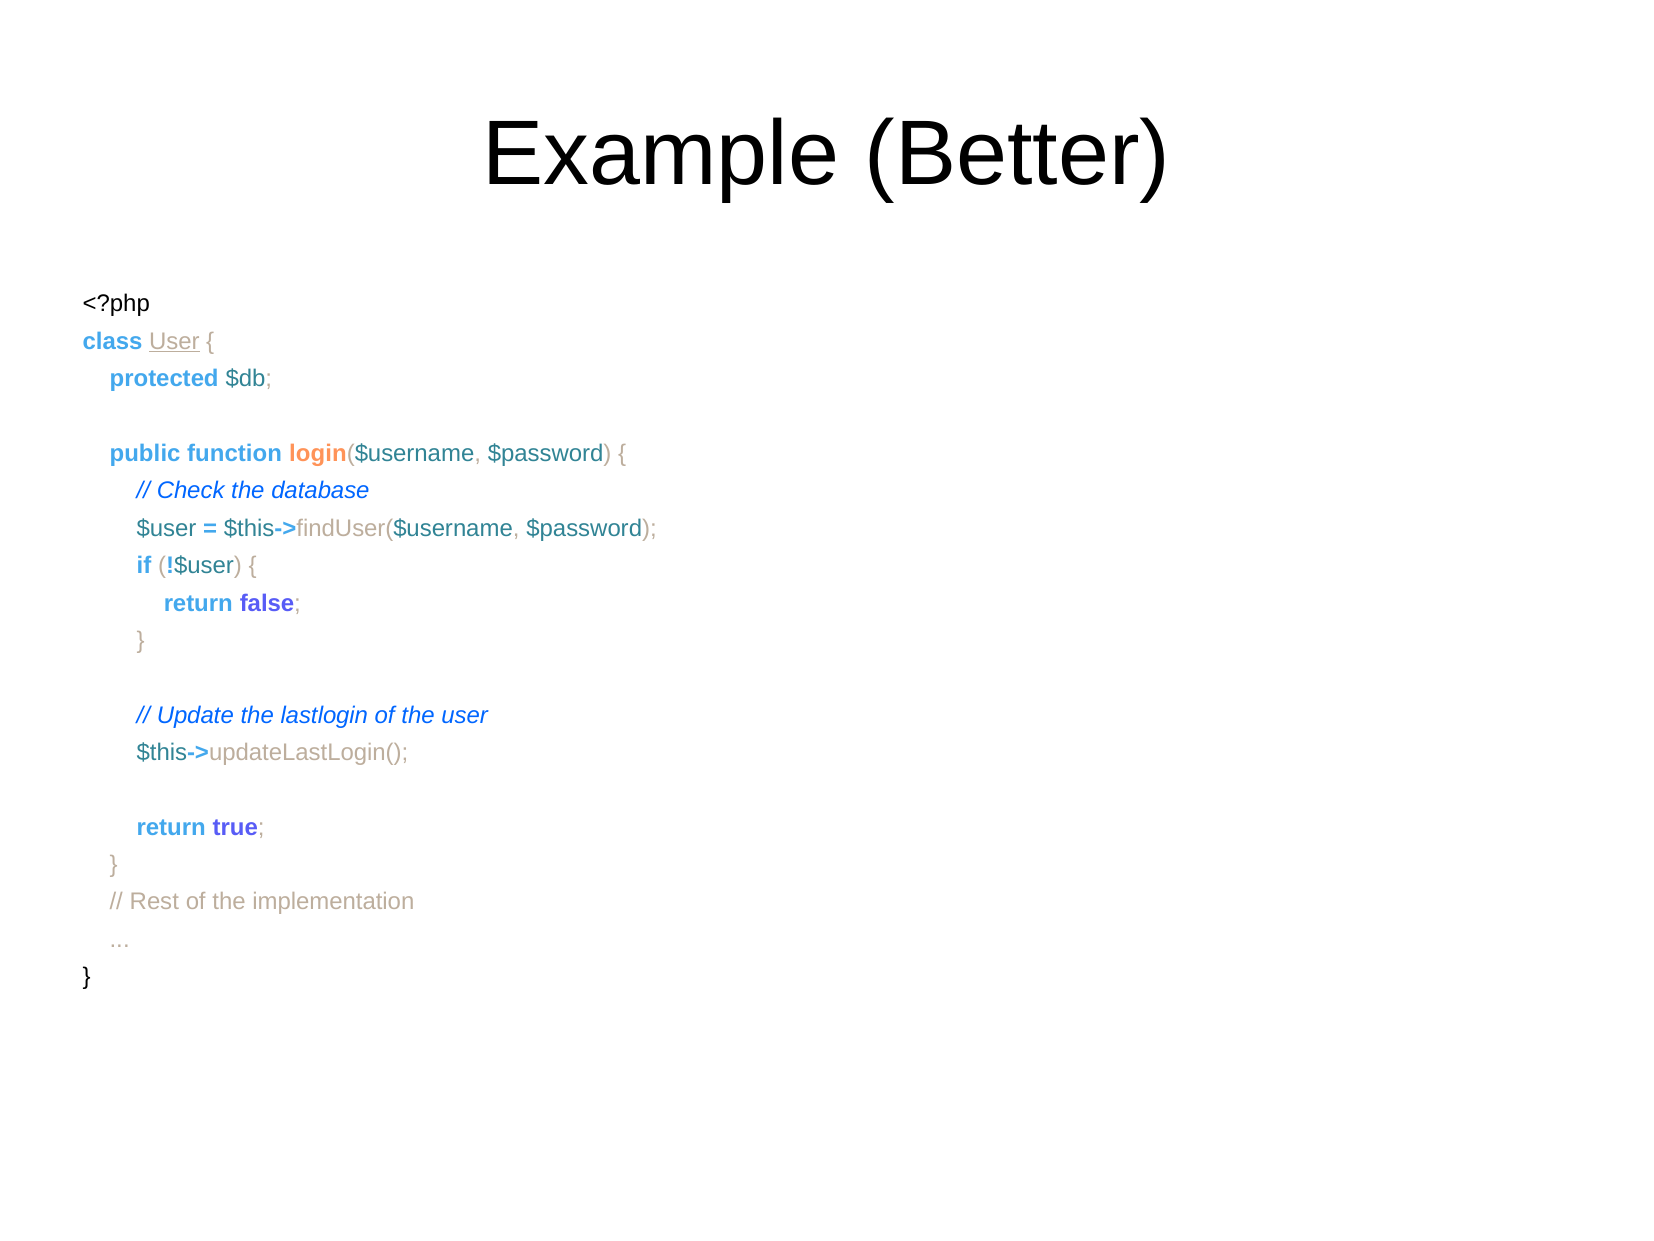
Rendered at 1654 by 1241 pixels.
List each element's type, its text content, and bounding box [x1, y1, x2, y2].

title Example (Better) [82, 49, 1571, 257]
list <?php class User { protected $db; public function login($username, $password) { // Check the database $user = $this->findUser($username, $password); if (!$user) { return false; } // Update the lastlogin of the user $this->updateLastLogin(); return true; } // Rest of the implementation ... } [82, 290, 1571, 1010]
